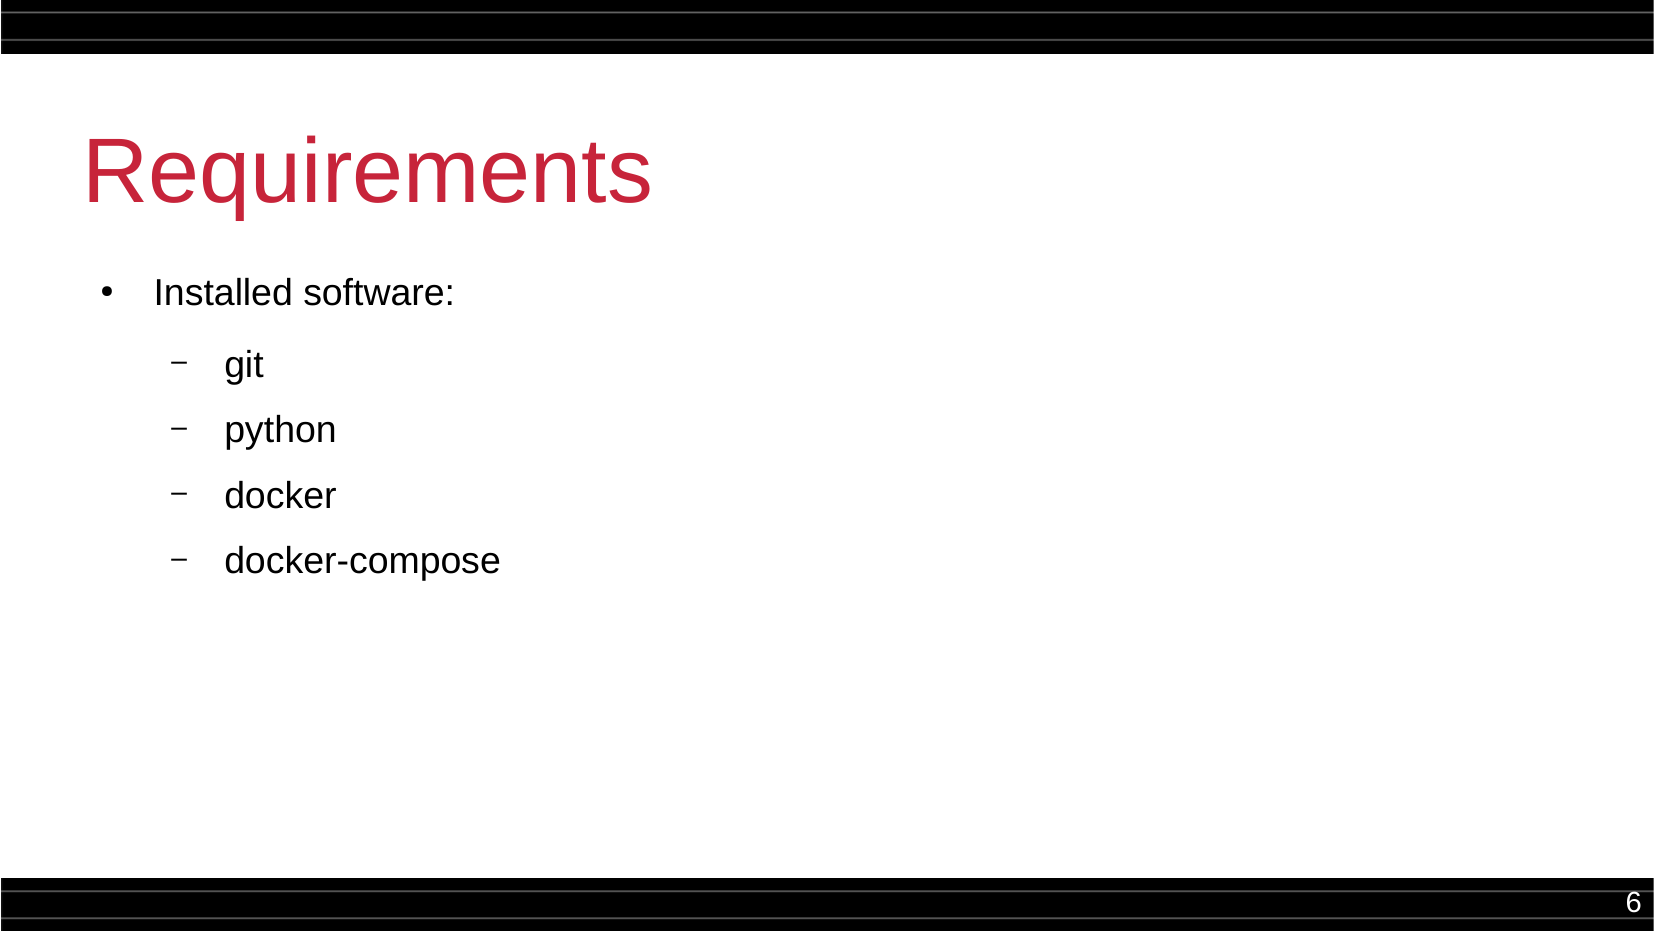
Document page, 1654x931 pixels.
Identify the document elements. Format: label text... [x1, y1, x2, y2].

title Requirements [82, 92, 1571, 249]
list Installed software: git python docker docker-compose [82, 271, 1571, 851]
picture [1, 0, 1654, 54]
picture [1, 878, 1654, 931]
